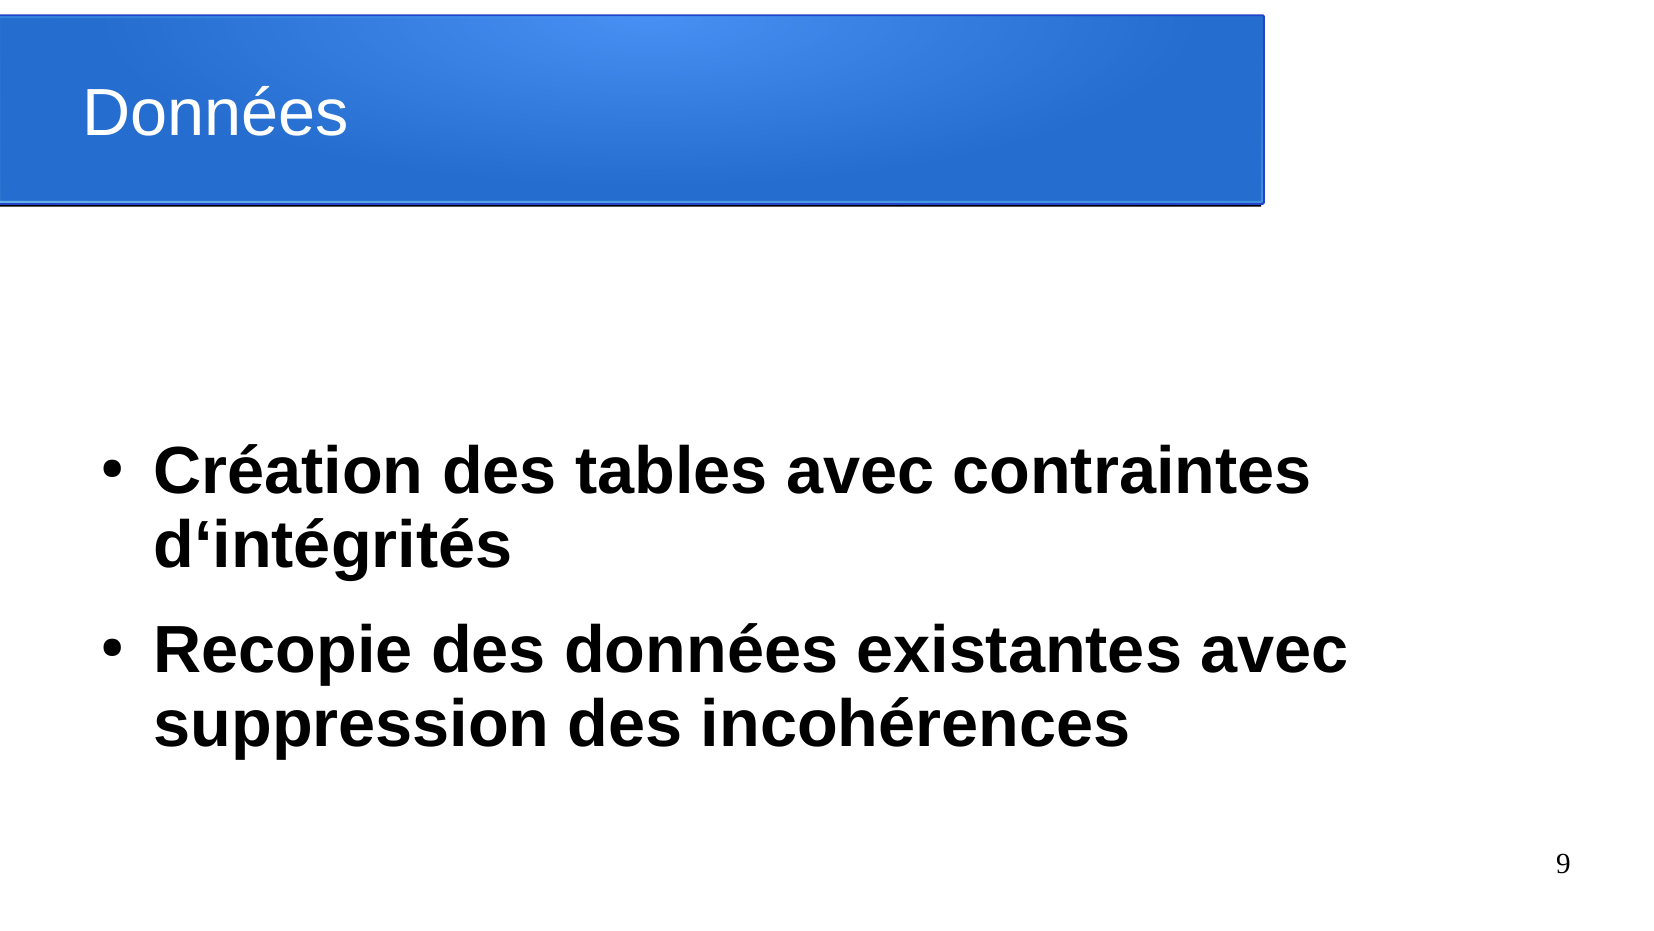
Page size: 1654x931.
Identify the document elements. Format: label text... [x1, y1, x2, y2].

title Données [82, 35, 1235, 189]
list Création des tables avec contraintes d‘intégrités Recopie des données existantes avec suppression des incohérences [82, 224, 1571, 764]
